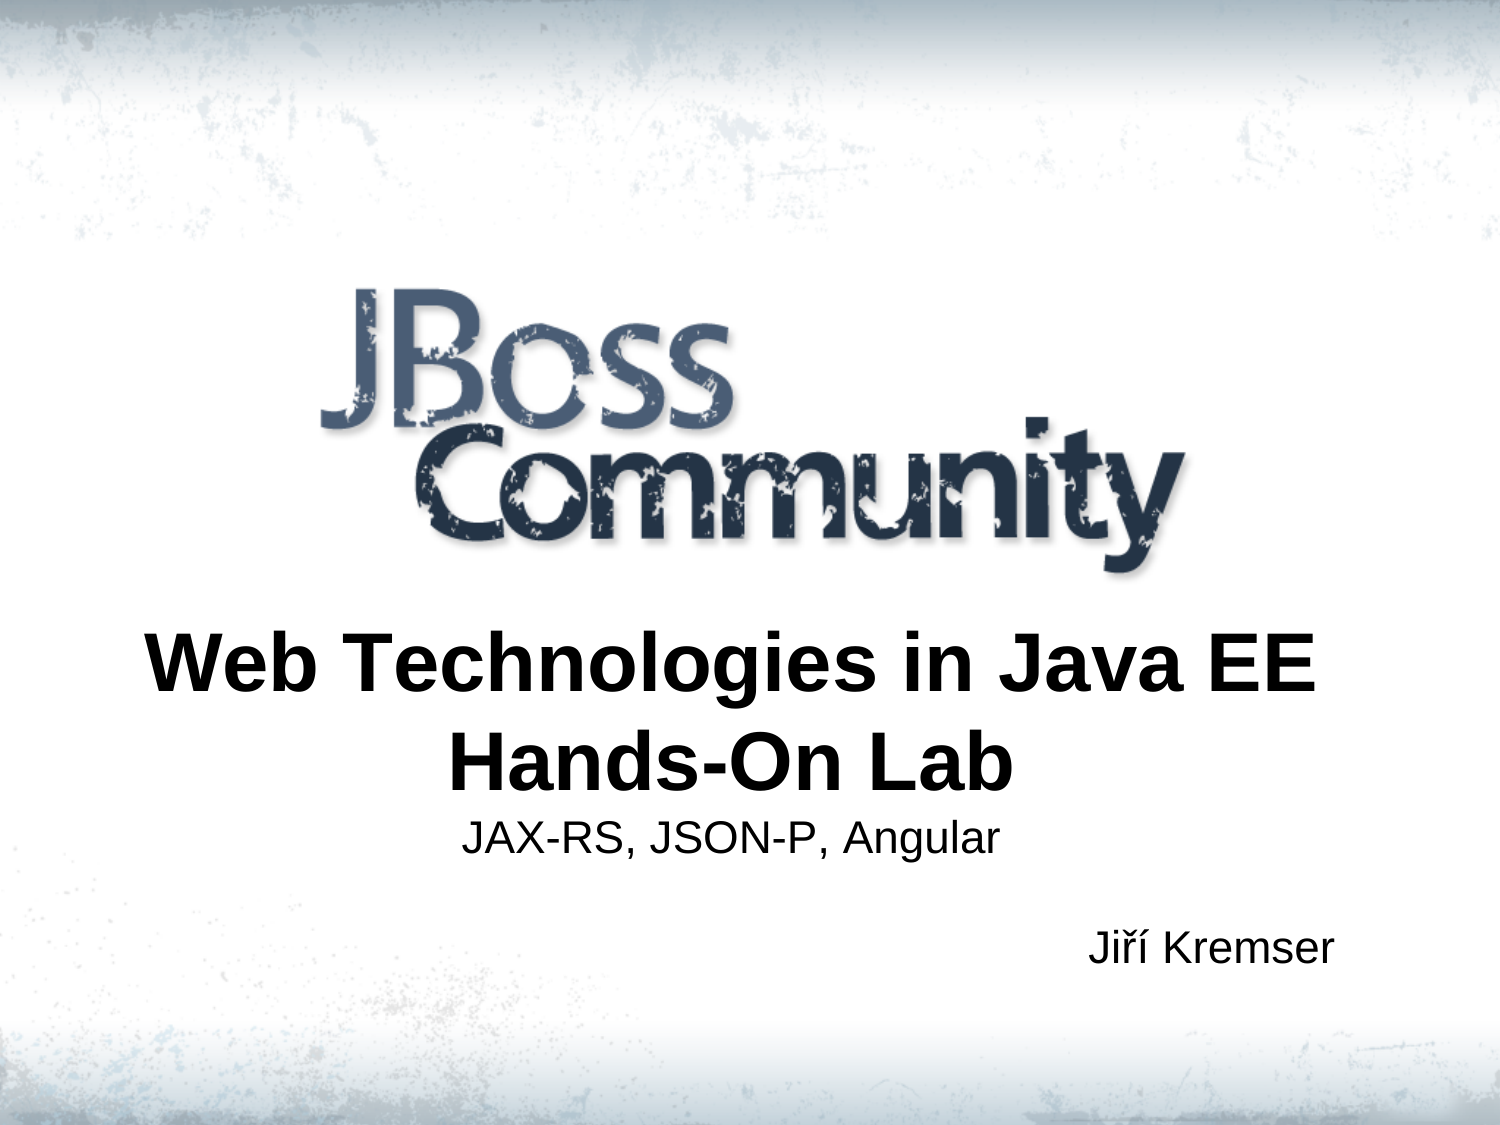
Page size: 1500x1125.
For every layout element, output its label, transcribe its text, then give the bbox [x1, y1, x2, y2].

text_box Web Technologies in Java EE Hands-On Lab JAX-RS, JSON-P, Angular Jiří Kremser [112, 600, 1351, 980]
picture [0, 0, 1500, 1125]
